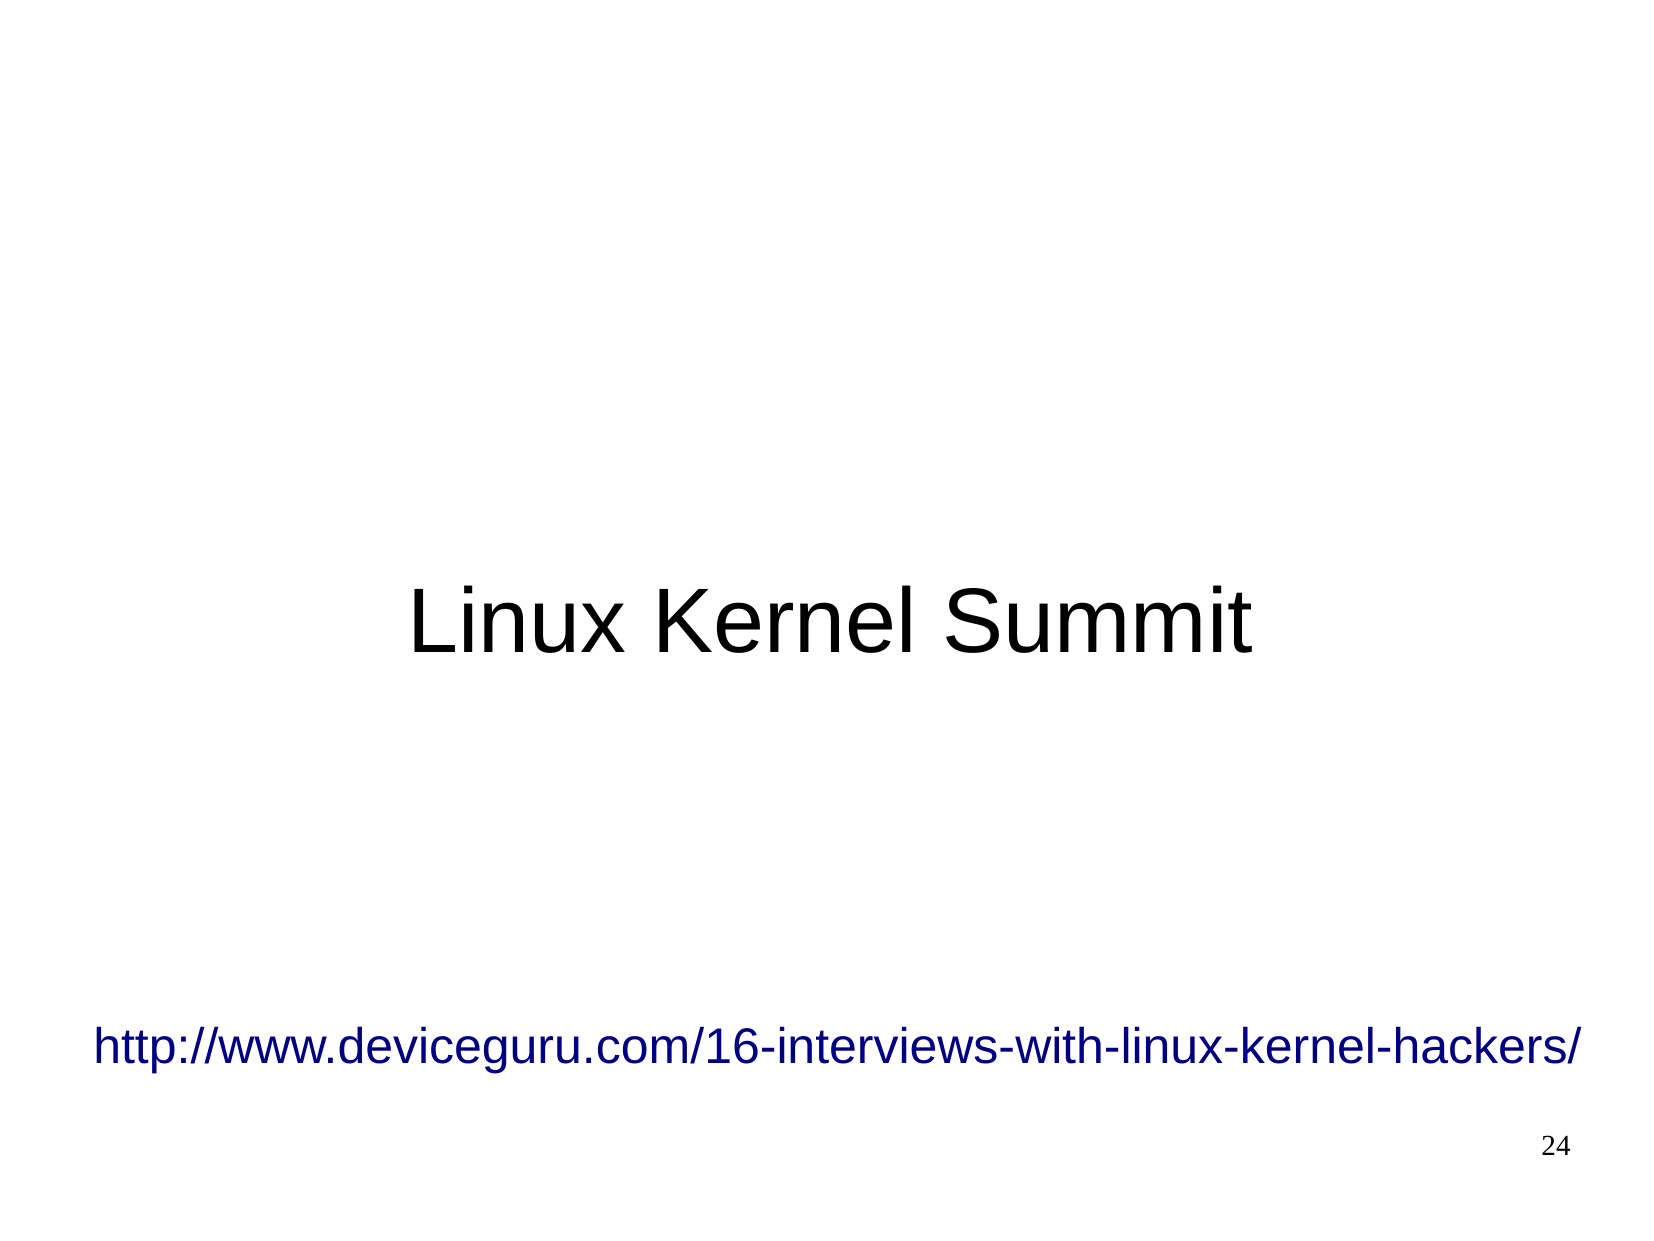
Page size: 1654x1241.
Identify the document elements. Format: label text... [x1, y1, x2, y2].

text_box http://www.deviceguru.com/16-interviews-with-linux-kernel-hackers/ [78, 1011, 1617, 1082]
title Linux Kernel Summit [86, 525, 1576, 718]
